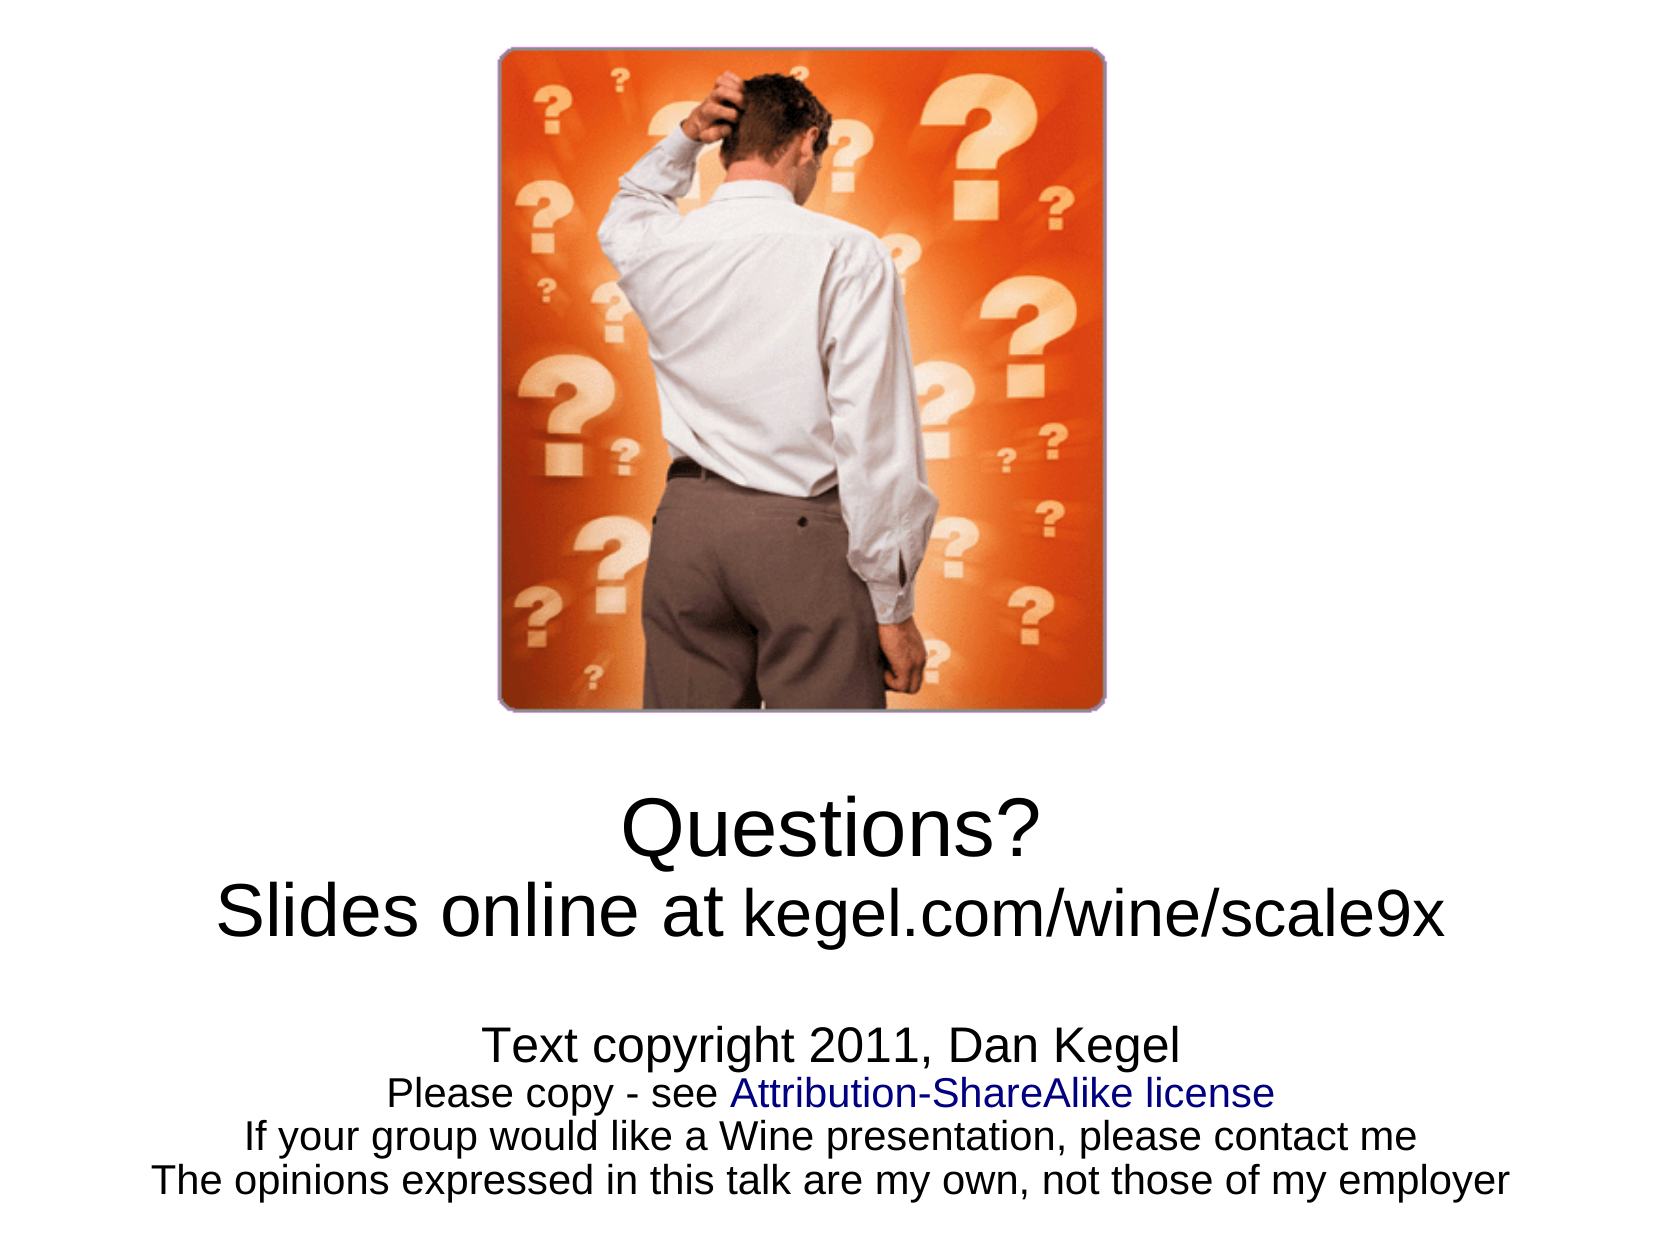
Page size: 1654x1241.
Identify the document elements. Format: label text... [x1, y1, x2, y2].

title Questions? Slides online at kegel.com/wine/scale9x Text copyright 2011, Dan Kegel Please copy - see Attribution-ShareAlike license If your group would like a Wine presentation, please contact me The opinions expressed in this talk are my own, not those of my employer [86, 750, 1576, 1241]
picture [487, 37, 1126, 727]
